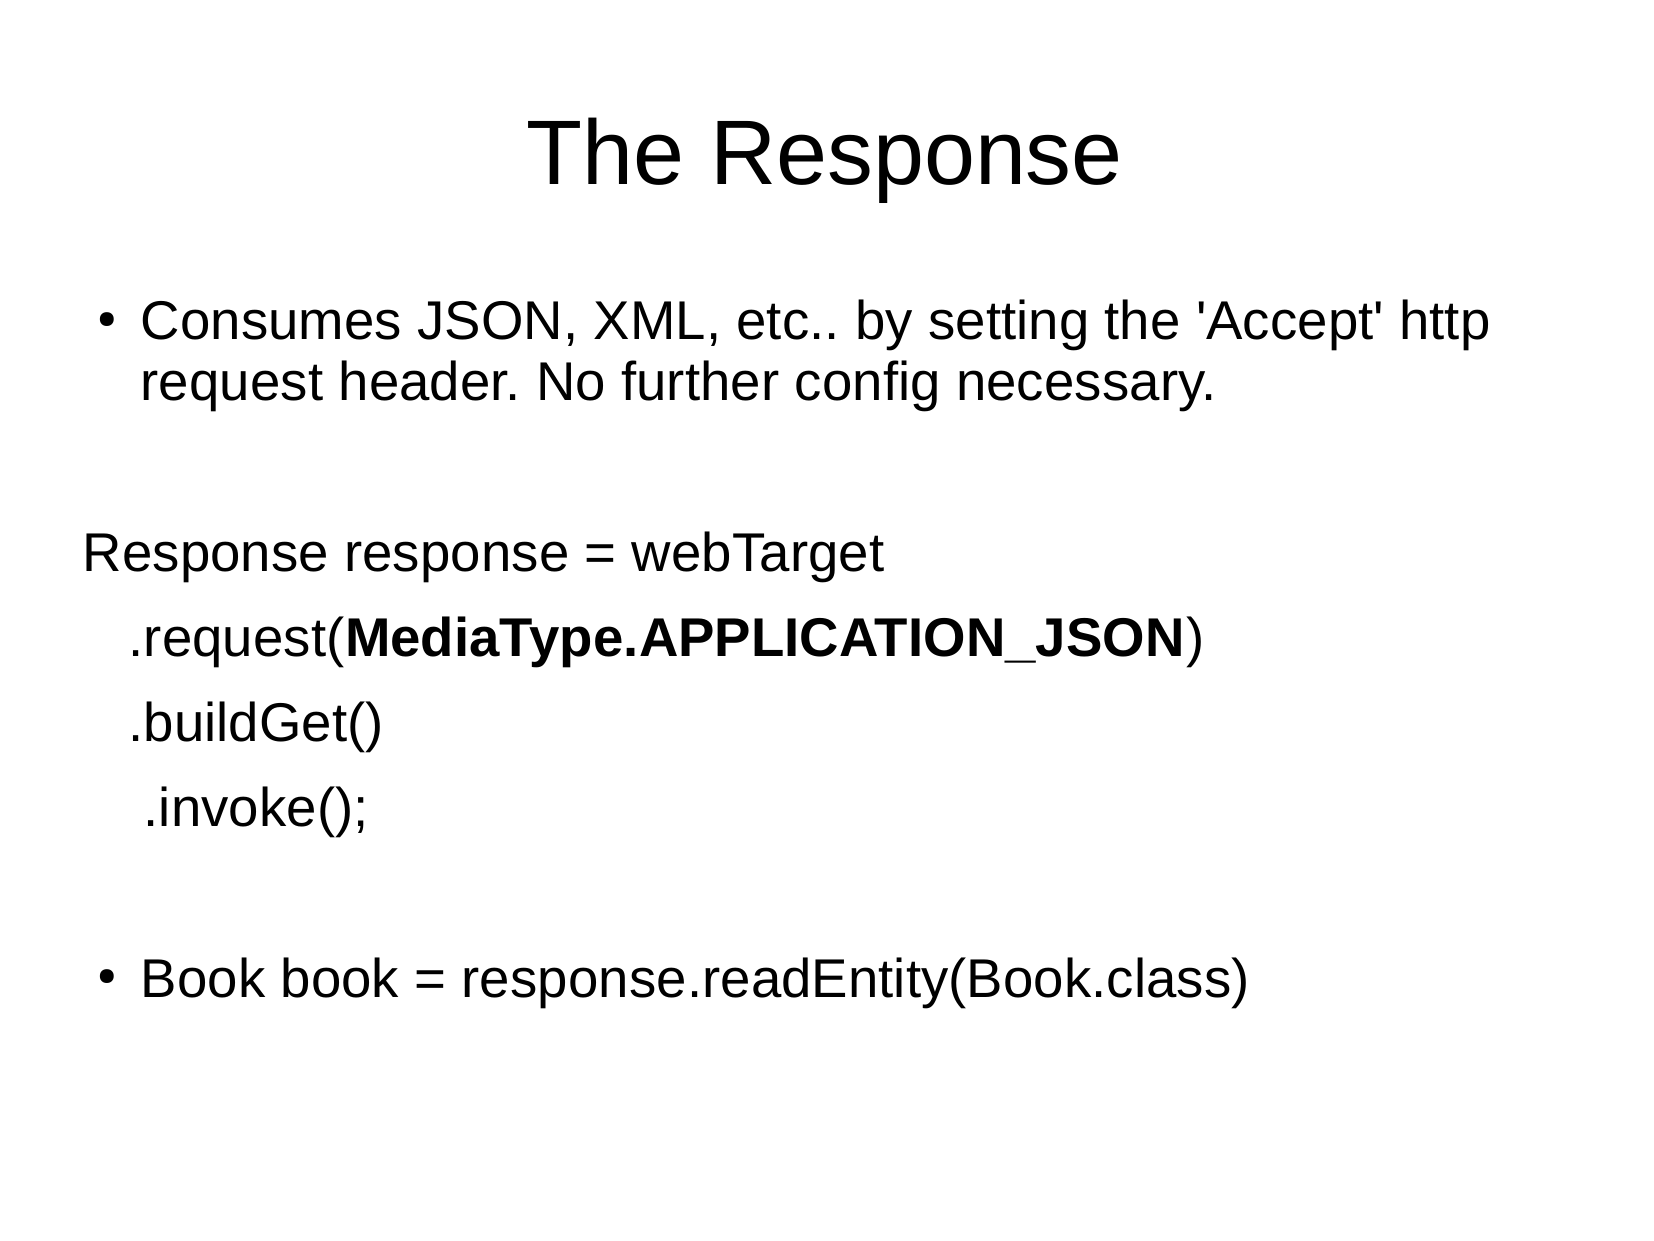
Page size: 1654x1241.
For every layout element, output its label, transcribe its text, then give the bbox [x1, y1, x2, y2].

title The Response [82, 49, 1571, 257]
list Consumes JSON, XML, etc.. by setting the 'Accept' http request header. No further config necessary. Response response = webTarget .request(MediaType.APPLICATION_JSON) .buildGet() .invoke(); Book book = response.readEntity(Book.class) [82, 290, 1538, 1010]
